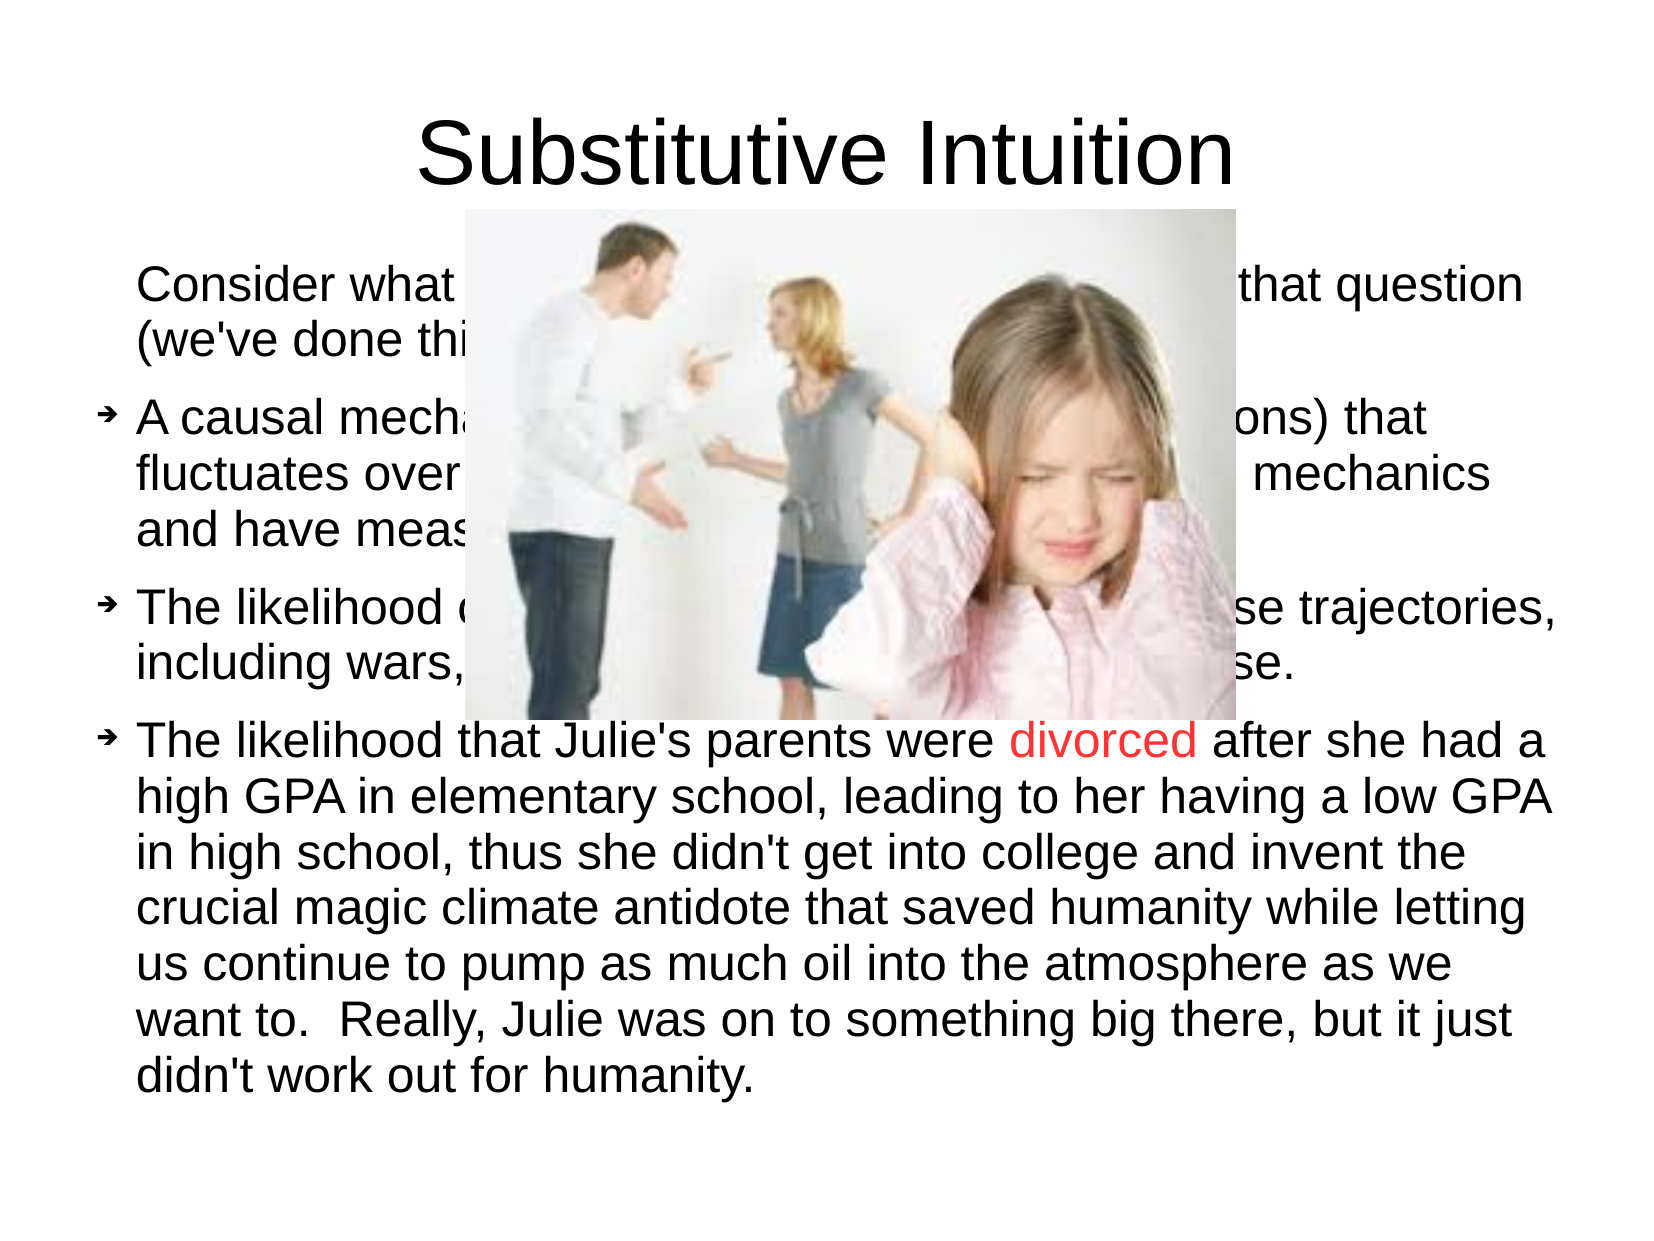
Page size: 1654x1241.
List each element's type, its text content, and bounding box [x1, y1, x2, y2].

picture [465, 209, 1236, 721]
title Substitutive Intuition [82, 49, 1571, 255]
list Consider what you really need to know to answer that question (we've done this once before!): A causal mechanism (i.e., greenhouse gas emissions) that fluctuates over time, for which you understand the mechanics and have measurements. The likelihood of cataclysmic events changing these trajectories, including wars, politics, asteroids, and anything else. The likelihood that Julie's parents were divorced after she had a high GPA in elementary school, leading to her having a low GPA in high school, thus she didn't get into college and invent the crucial magic climate antidote that saved humanity while letting us continue to pump as much oil into the atmosphere as we want to. Really, Julie was on to something big there, but it just didn't work out for humanity. [82, 255, 1571, 1156]
